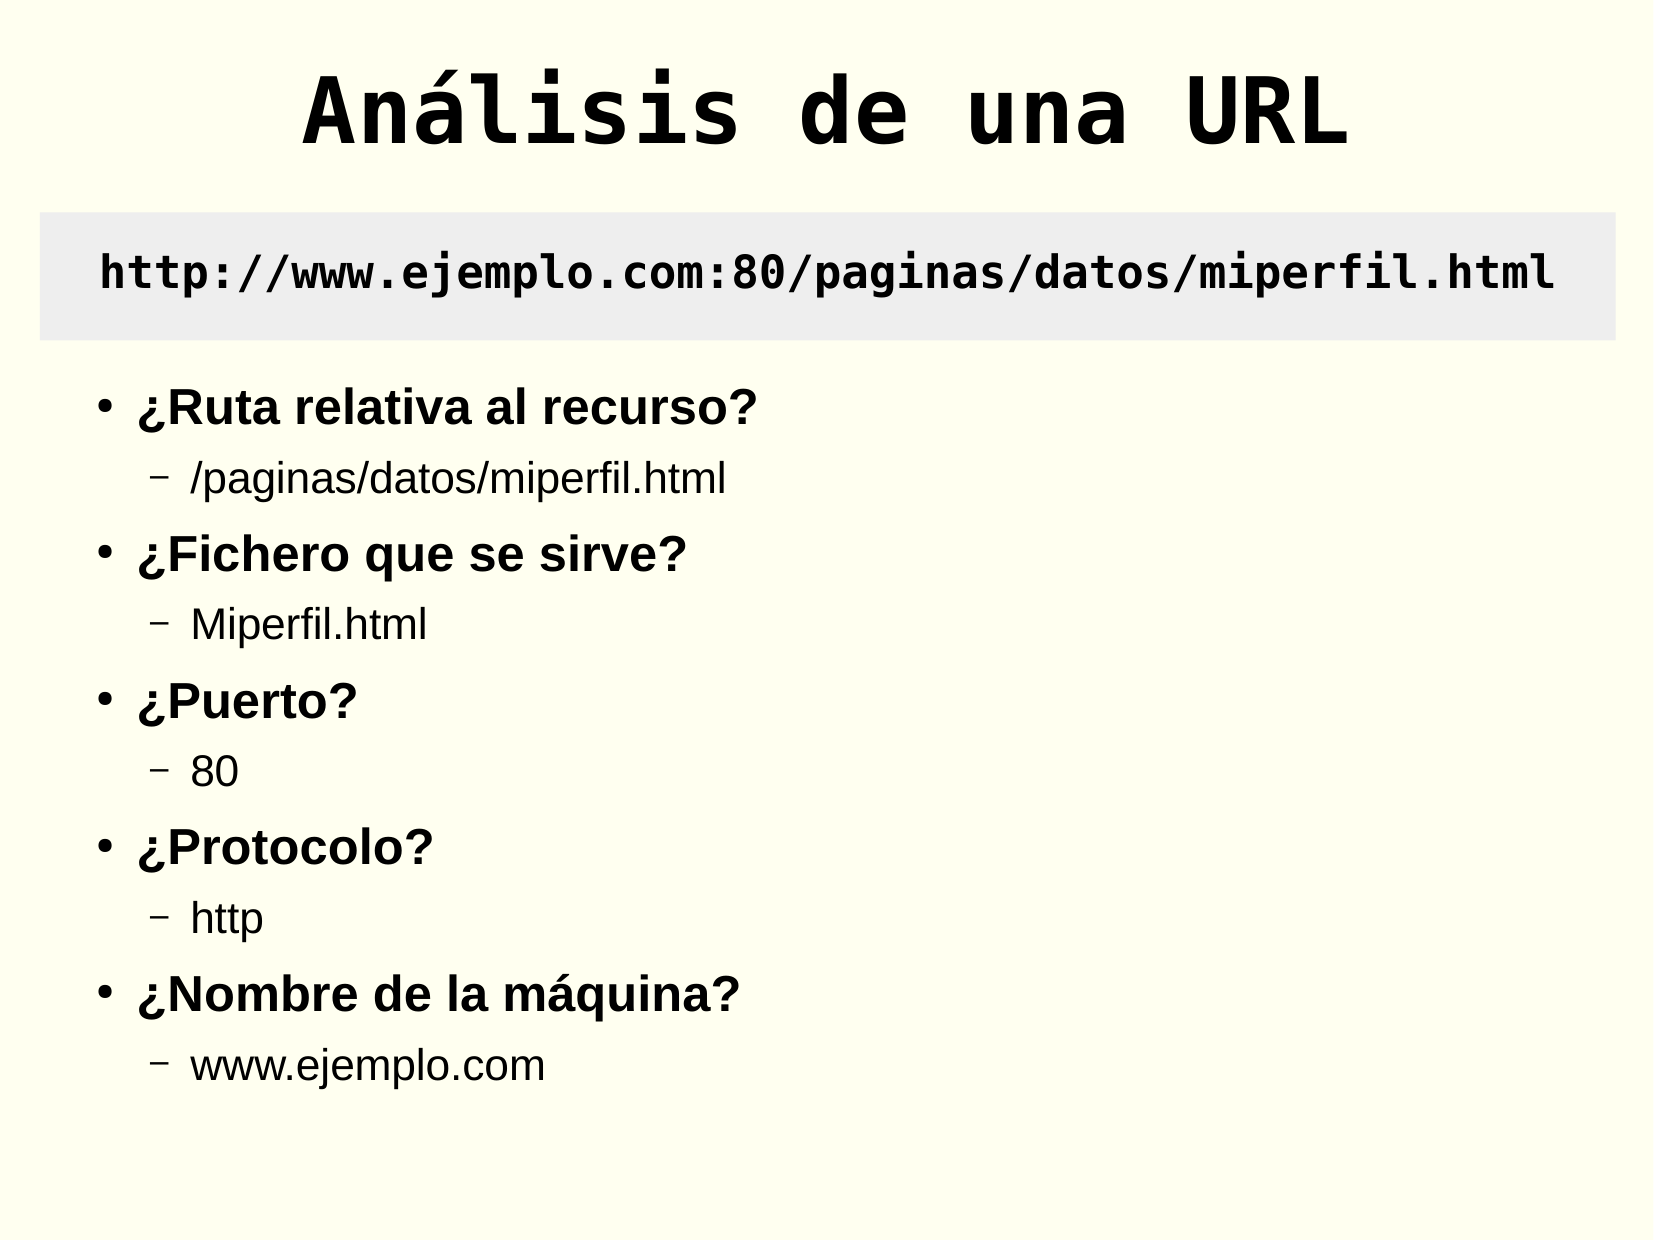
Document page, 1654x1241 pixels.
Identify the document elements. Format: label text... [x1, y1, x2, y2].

title Análisis de una URL [82, 8, 1571, 212]
text_box http://www.ejemplo.com:80/paginas/datos/miperfil.html [39, 212, 1616, 341]
list ¿Ruta relativa al recurso? /paginas/datos/miperfil.html ¿Fichero que se sirve? Miperfil.html ¿Puerto? 80 ¿Protocolo? http ¿Nombre de la máquina? www.ejemplo.com [82, 378, 1571, 1099]
